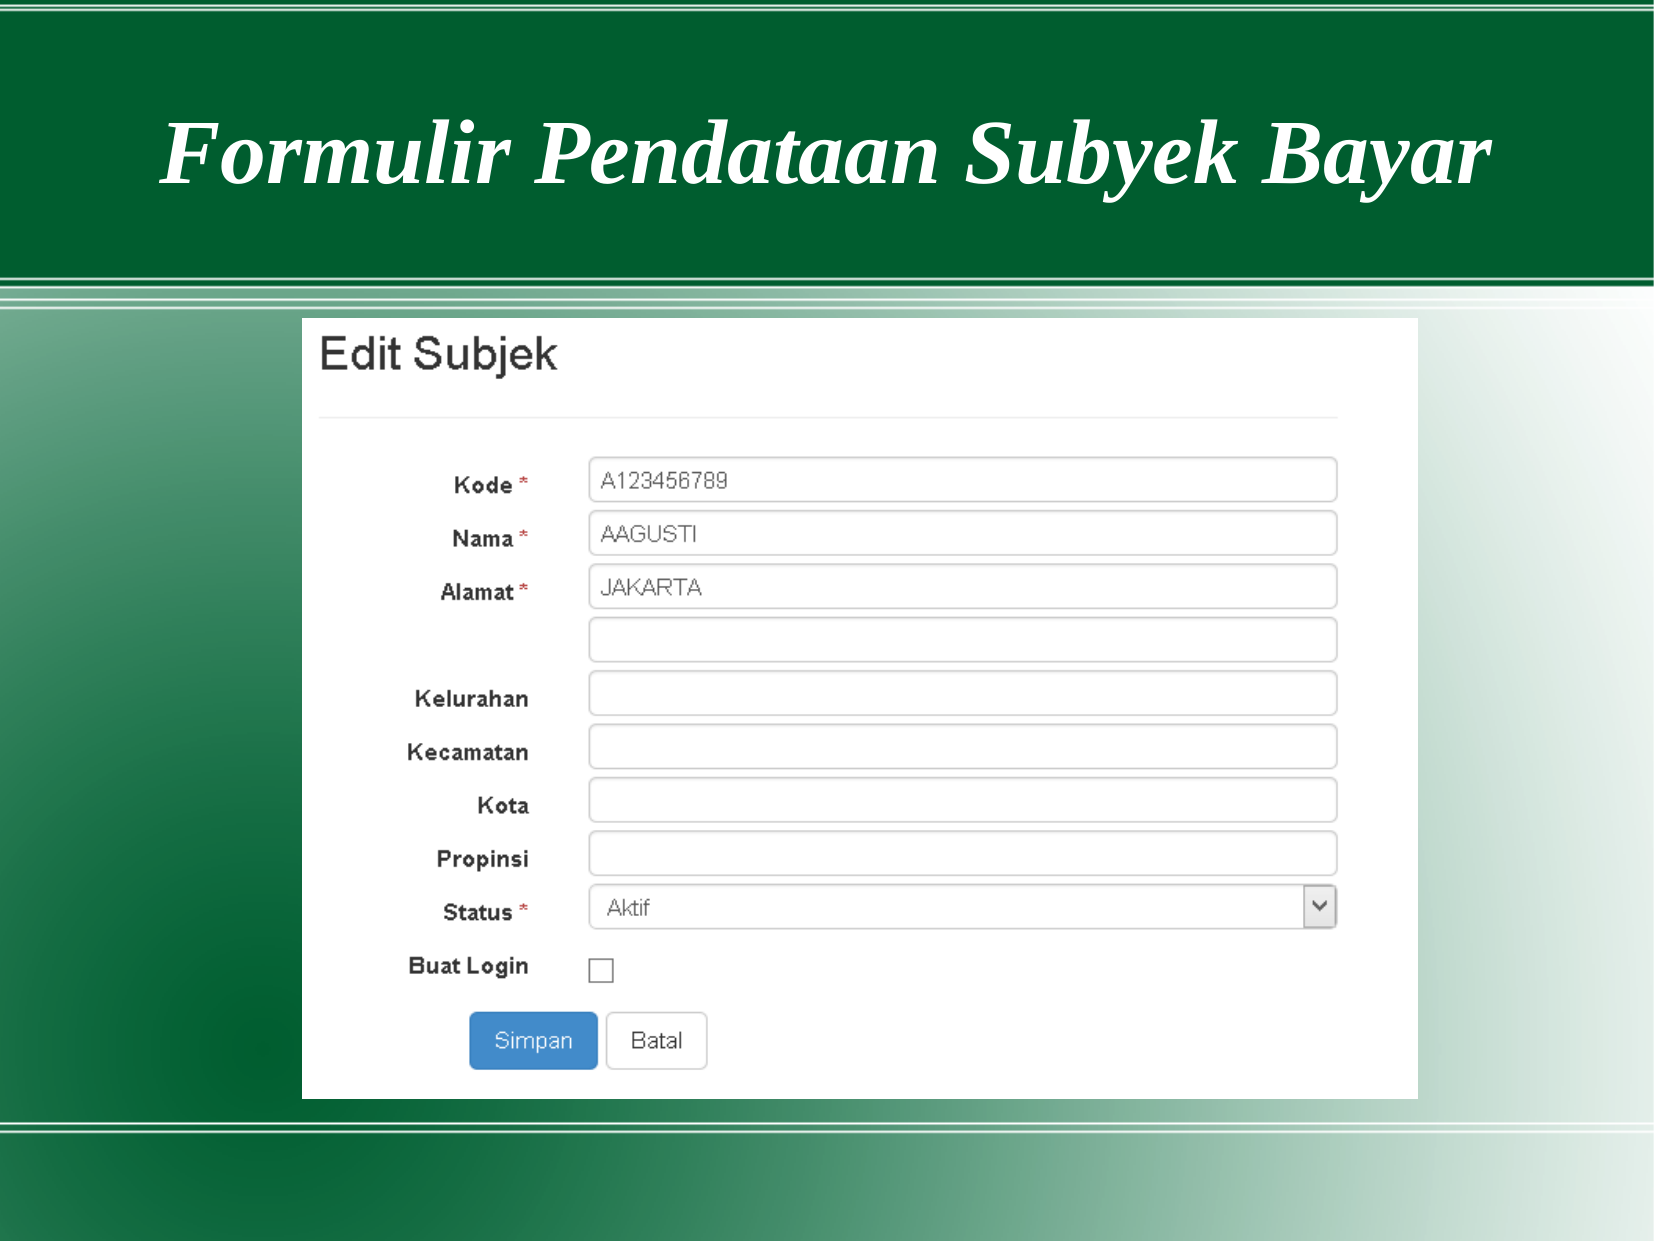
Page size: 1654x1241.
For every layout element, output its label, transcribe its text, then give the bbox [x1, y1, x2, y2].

title Formulir Pendataan Subyek Bayar [82, 49, 1571, 257]
picture [0, 0, 1654, 1241]
